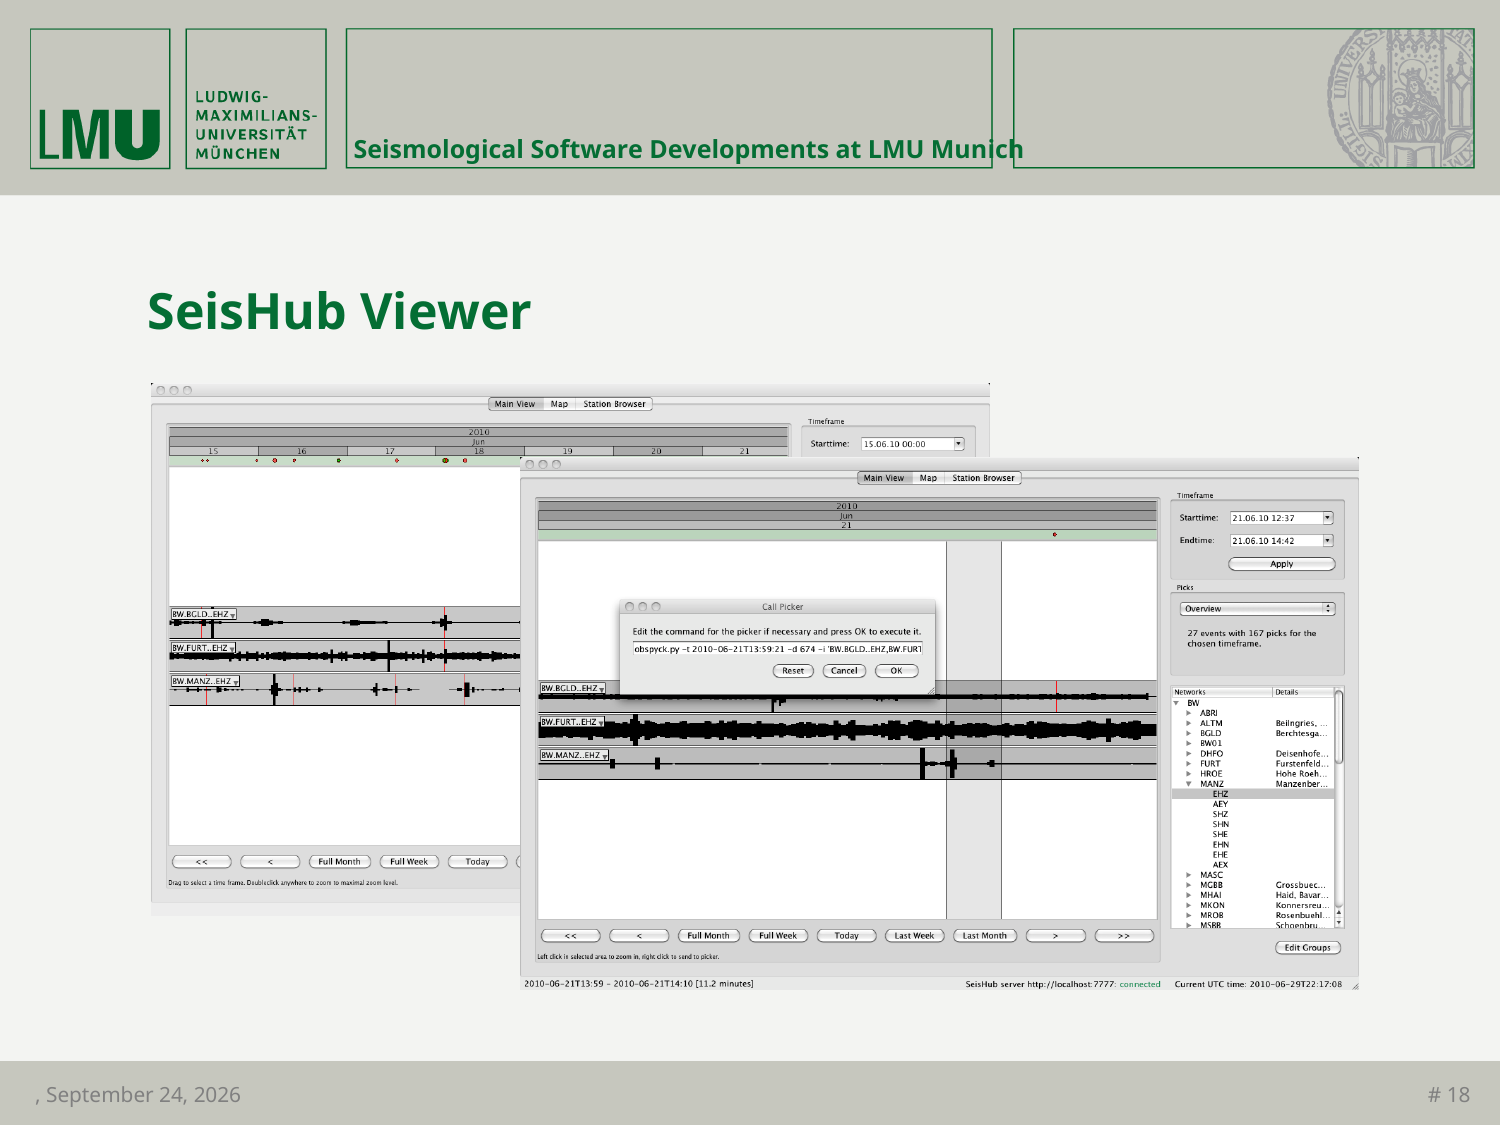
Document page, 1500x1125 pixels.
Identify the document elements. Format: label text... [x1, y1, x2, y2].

picture [0, 0, 1500, 1125]
title SeisHub Viewer [147, 265, 1359, 355]
